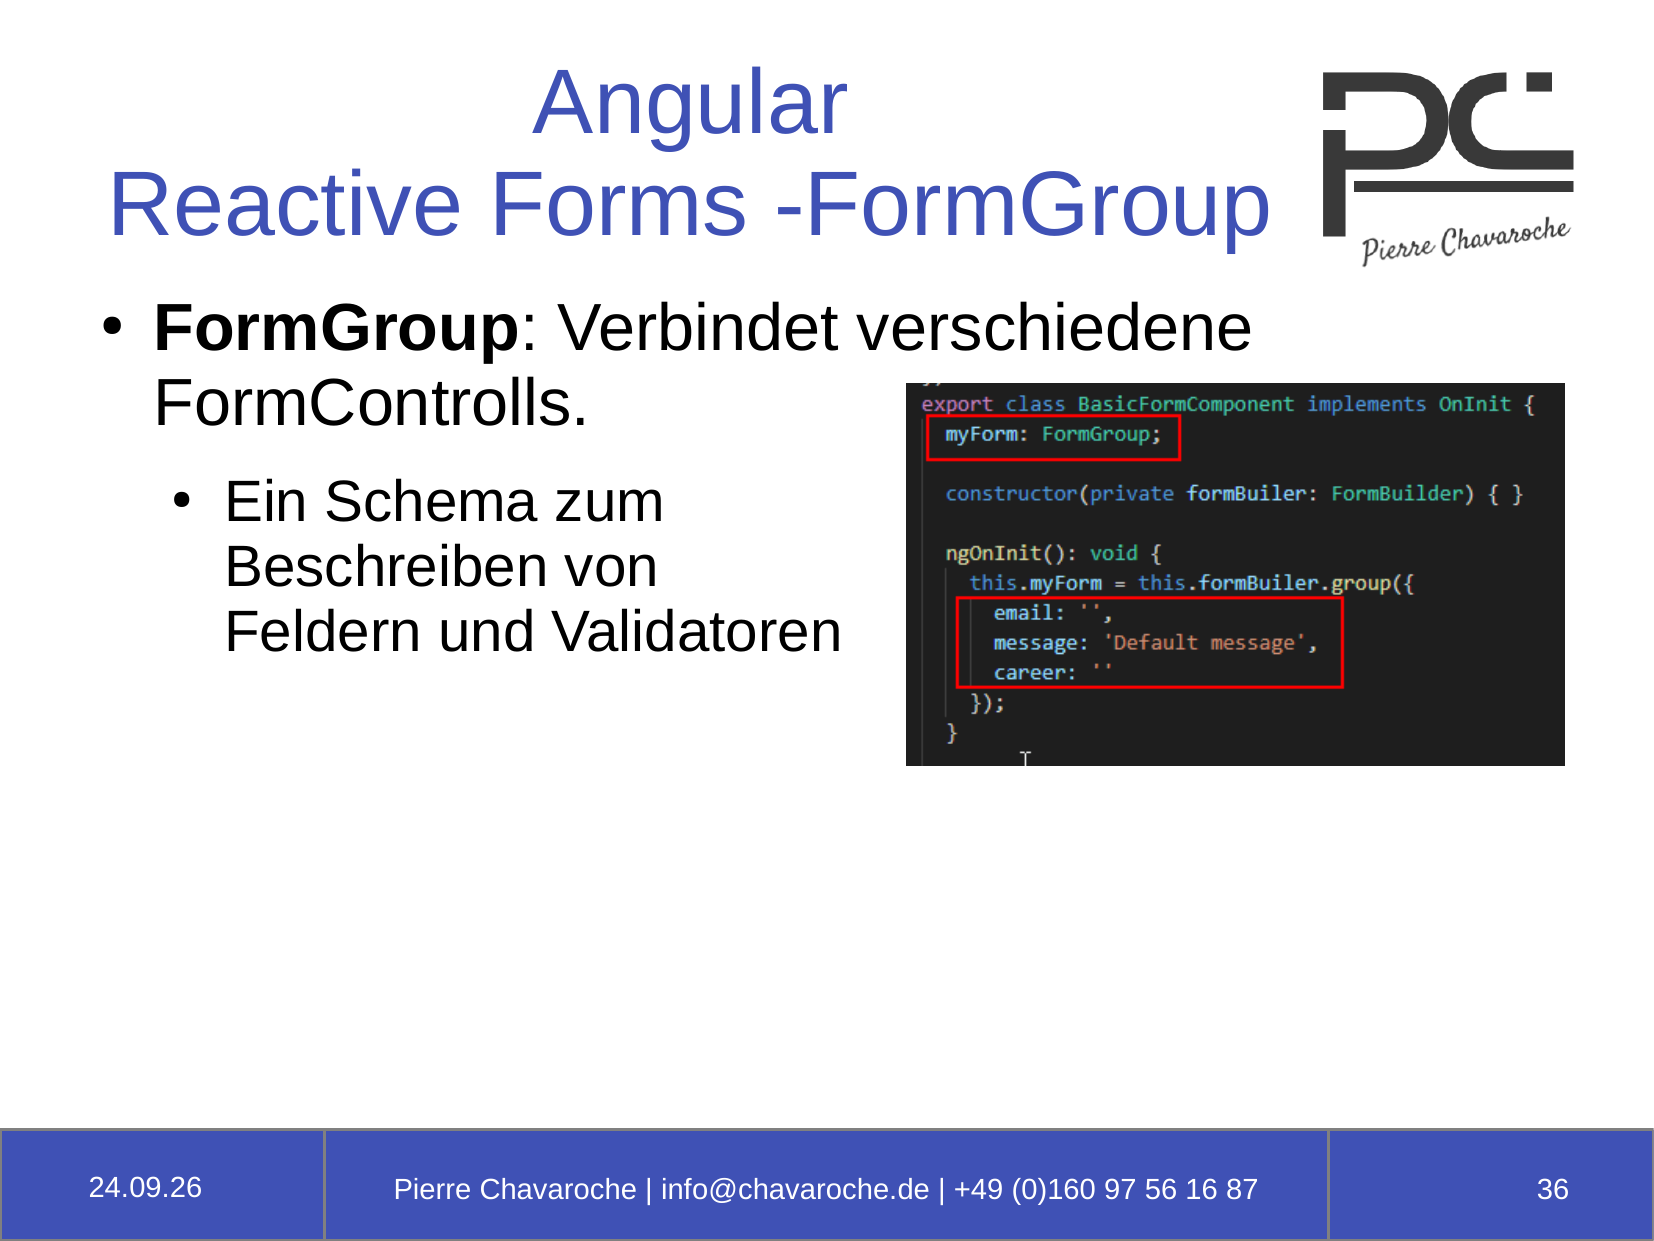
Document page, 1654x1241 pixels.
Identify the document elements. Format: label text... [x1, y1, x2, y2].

list FormGroup: Verbindet verschiedene FormControlls. Ein Schema zum Beschreiben von Feldern und Validatoren [82, 290, 1571, 1109]
picture [906, 383, 1565, 766]
title Angular Reactive Forms -FormGroup [82, 49, 1300, 257]
picture [1307, 29, 1589, 311]
